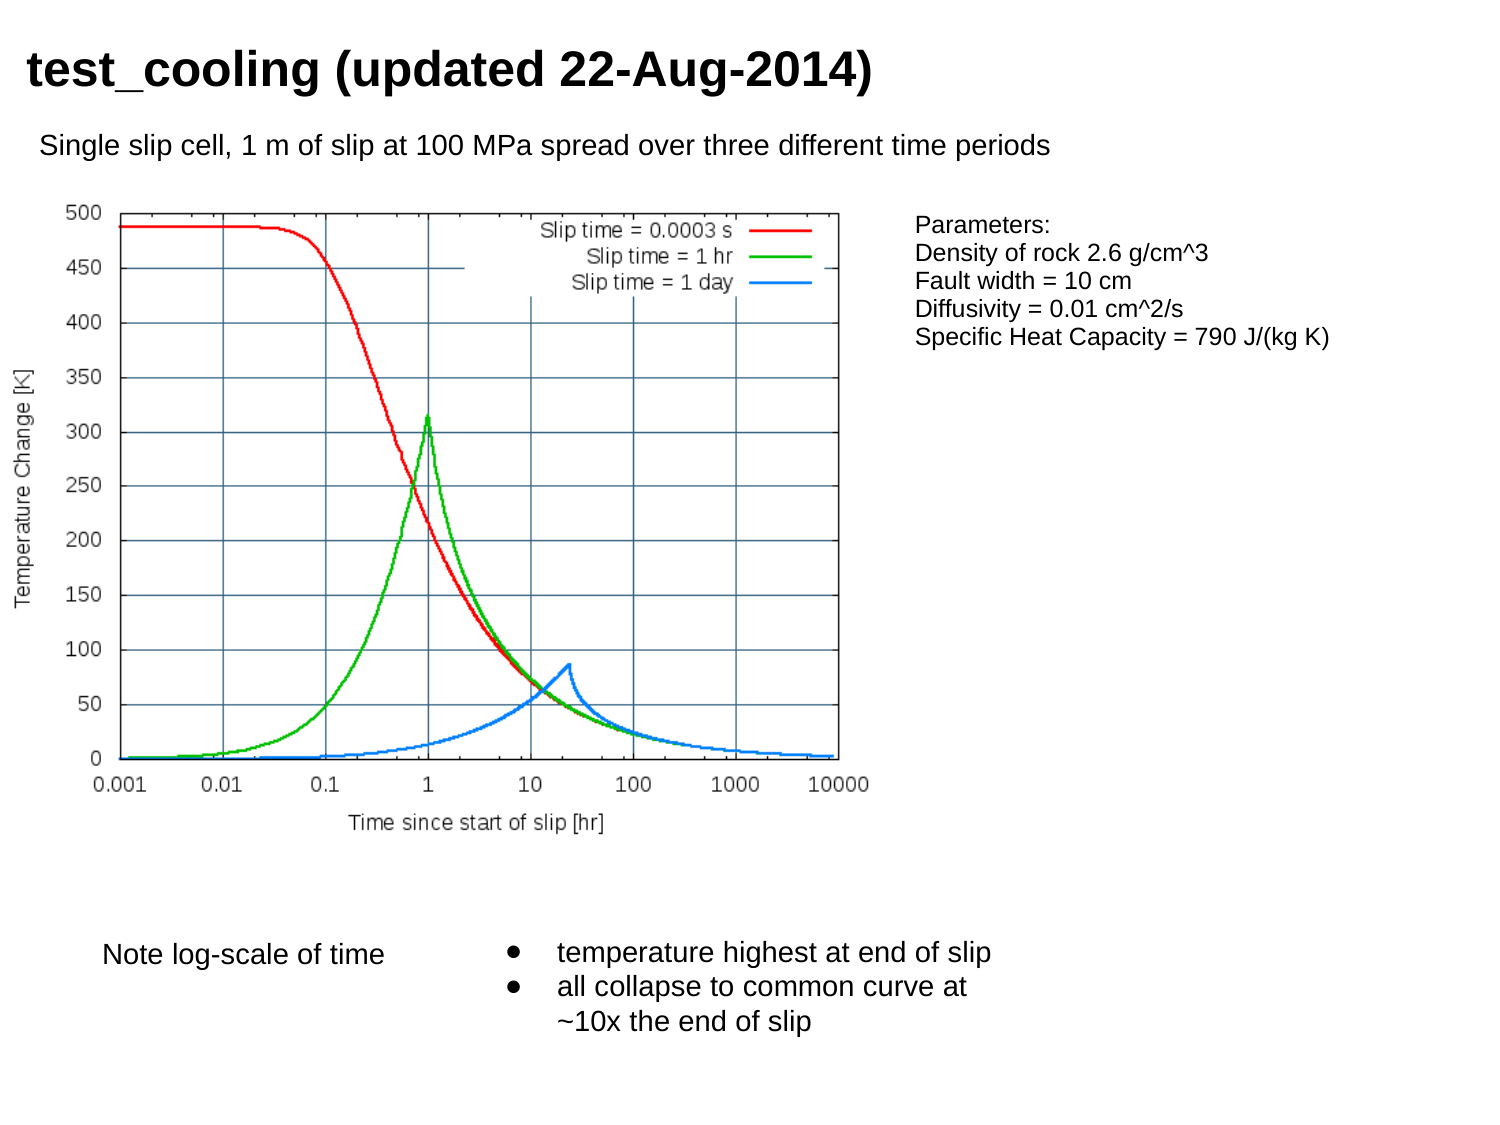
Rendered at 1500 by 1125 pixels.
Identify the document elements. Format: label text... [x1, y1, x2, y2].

title test_cooling (updated 22-Aug-2014) [11, 19, 1086, 112]
text_box Parameters: Density of rock 2.6 g/cm^3 Fault width = 10 cm Diffusivity = 0.01 cm^2/s Specific Heat Capacity = 790 J/(kg K) [900, 203, 1471, 406]
list Single slip cell, 1 m of slip at 100 MPa spread over three different time periods [24, 111, 1425, 204]
text_box Note log-scale of time [87, 920, 467, 1013]
text_box temperature highest at end of slip all collapse to common curve at ~10x the end of slip [467, 917, 1051, 1096]
picture [8, 194, 871, 837]
